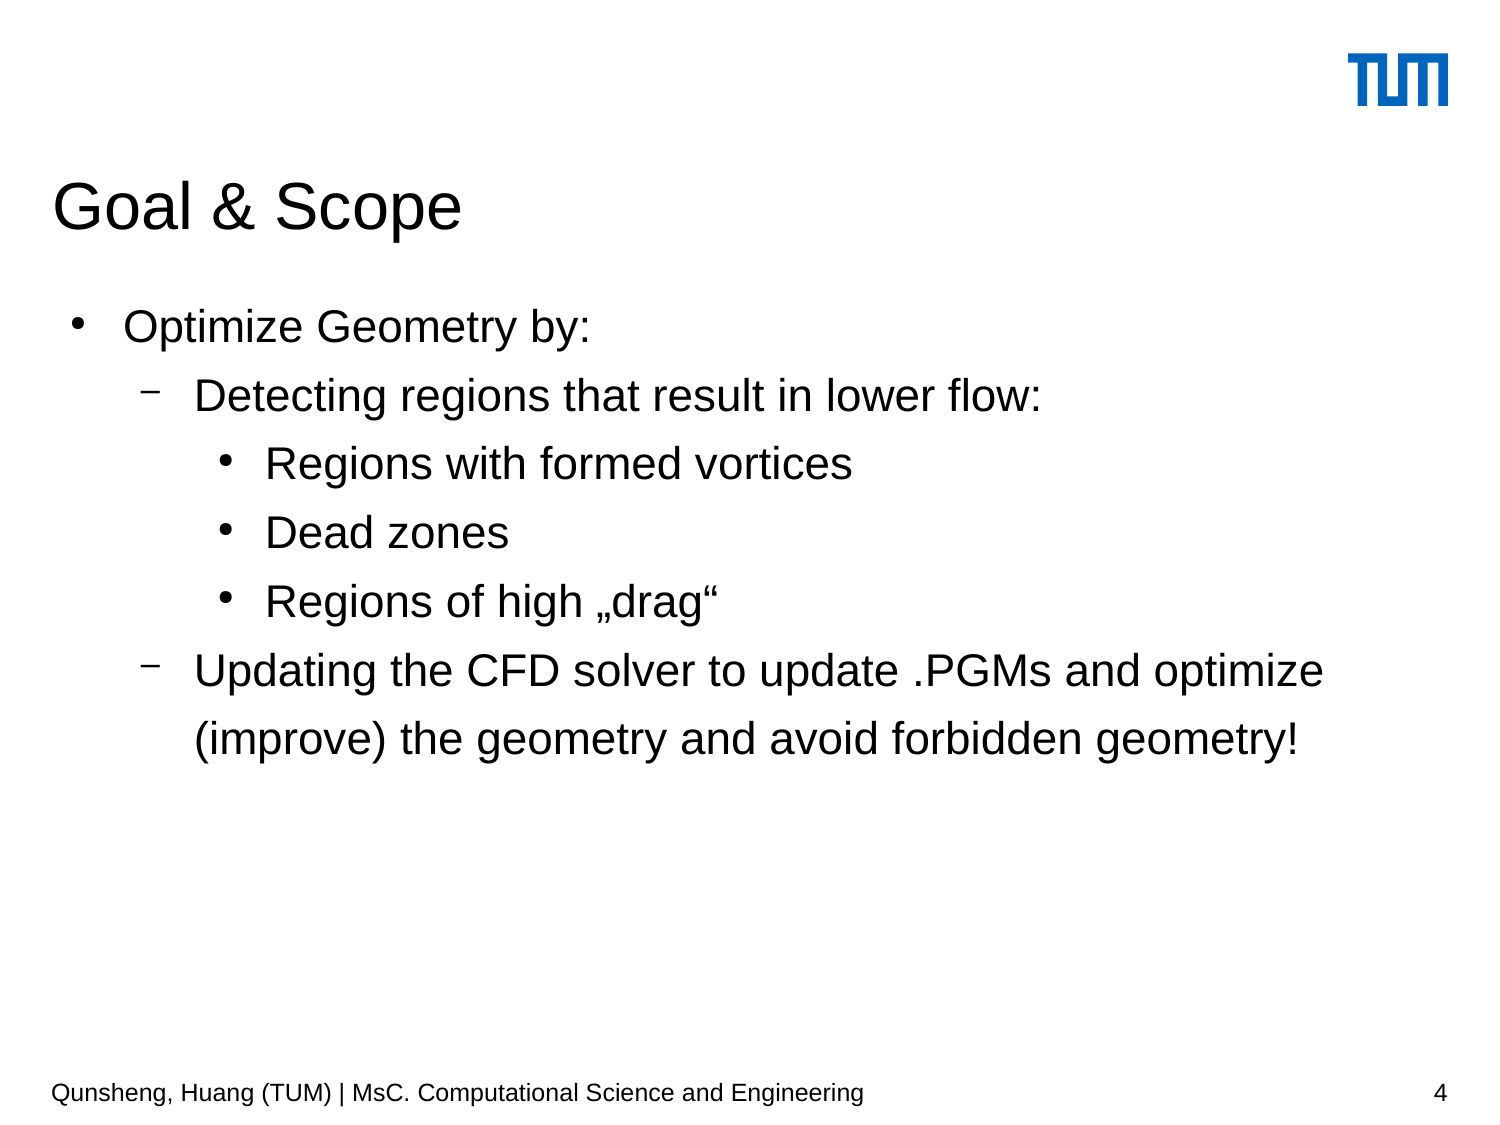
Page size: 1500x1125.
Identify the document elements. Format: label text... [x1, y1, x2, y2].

list Optimize Geometry by: Detecting regions that result in lower flow: Regions with formed vortices Dead zones Regions of high „drag“ Updating the CFD solver to update .PGMs and optimize (improve) the geometry and avoid forbidden geometry! [52, 289, 1449, 1060]
slide_number <number> [1111, 1061, 1448, 1122]
title Goal & Scope [52, 163, 1449, 231]
